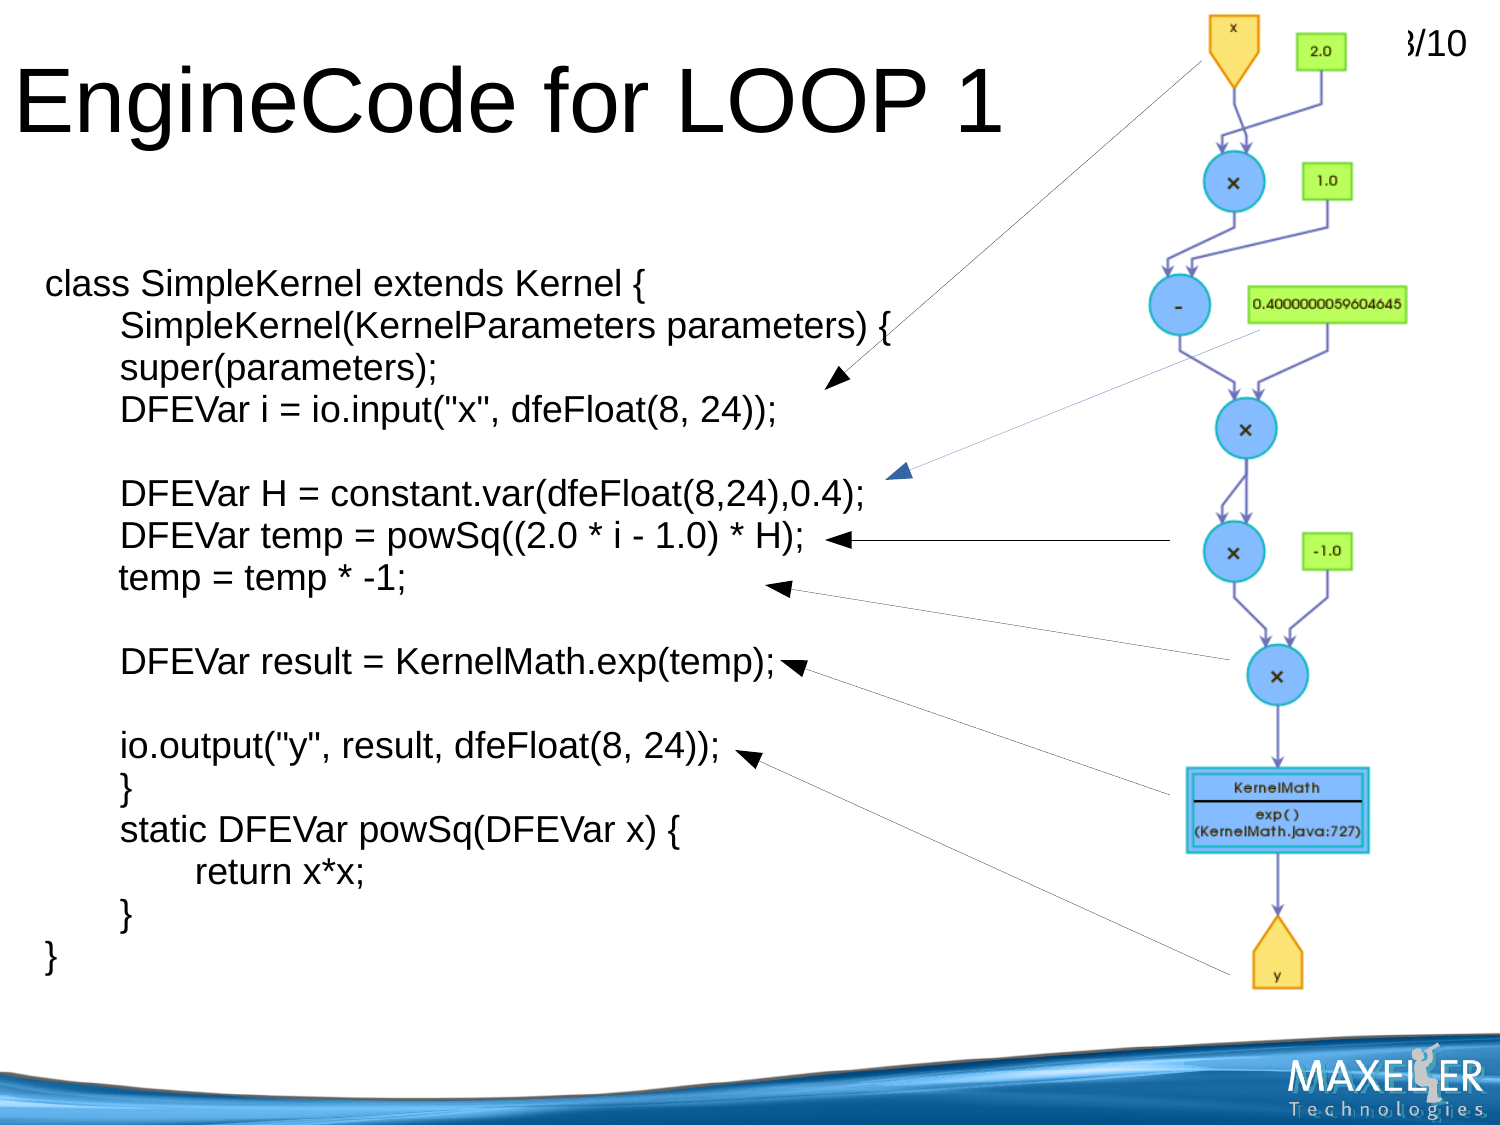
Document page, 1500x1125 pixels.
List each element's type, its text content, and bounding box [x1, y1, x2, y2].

picture [1148, 14, 1408, 991]
picture [0, 1023, 1500, 1125]
title EngineCode for LOOP 1 [0, 7, 1021, 196]
text_box 8/10 [1408, 15, 1486, 72]
text_box class SimpleKernel extends Kernel { SimpleKernel(KernelParameters parameters) { super(parameters); DFEVar i = io.input("x", dfeFloat(8, 24)); DFEVar H = constant.var(dfeFloat(8,24),0.4); DFEVar temp = powSq((2.0 * i - 1.0) * H); temp = temp * -1; DFEVar result = KernelMath.exp(temp); io.output("y", result, dfeFloat(8, 24)); } static DFEVar powSq(DFEVar x) { return x*x; } } [30, 254, 931, 1110]
